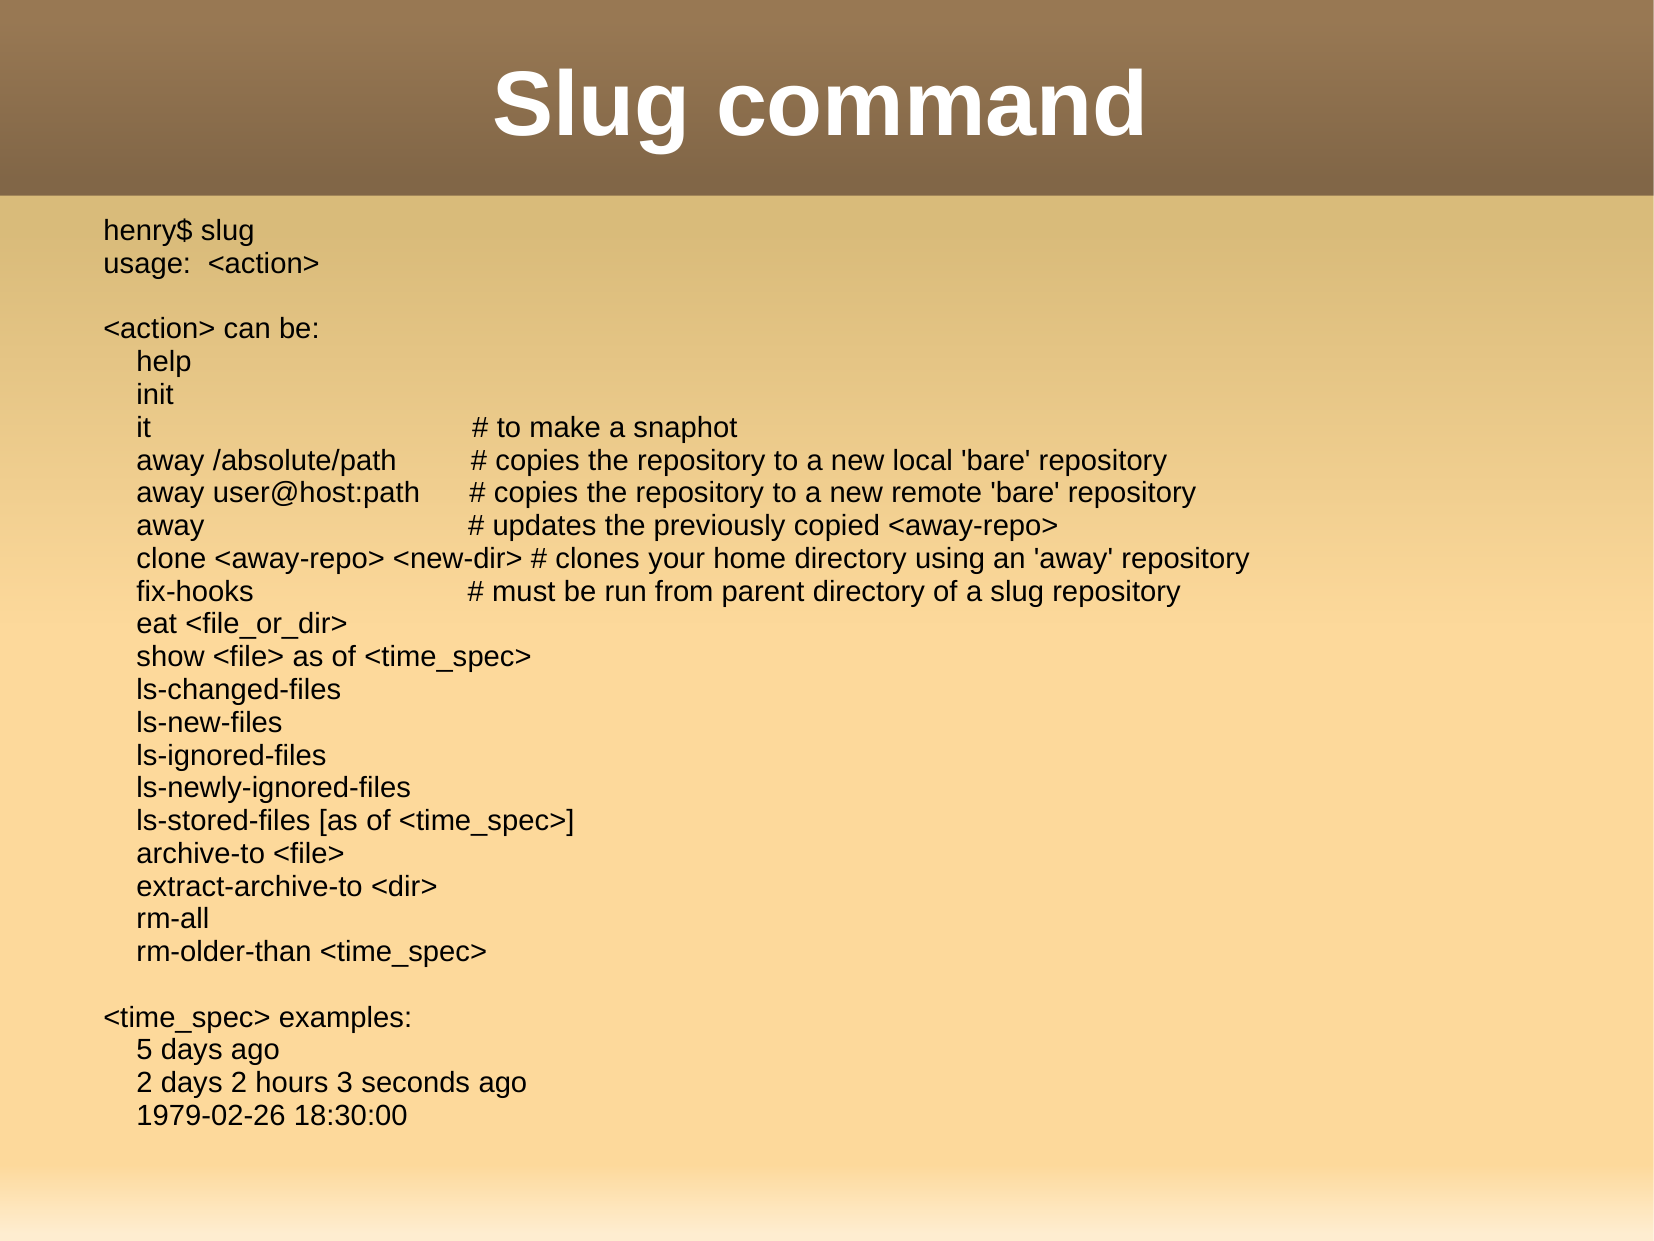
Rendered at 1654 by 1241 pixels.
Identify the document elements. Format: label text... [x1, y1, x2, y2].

text_box henry$ slug usage: <action> <action> can be: help init it # to make a snaphot away /absolute/path # copies the repository to a new local 'bare' repository away user@host:path # copies the repository to a new remote 'bare' repository away # updates the previously copied <away-repo> clone <away-repo> <new-dir> # clones your home directory using an 'away' repository fix-hooks # must be run from parent directory of a slug repository eat <file_or_dir> show <file> as of <time_spec> ls-changed-files ls-new-files ls-ignored-files ls-newly-ignored-files ls-stored-files [as of <time_spec>] archive-to <file> extract-archive-to <dir> rm-all rm-older-than <time_spec> <time_spec> examples: 5 days ago 2 days 2 hours 3 seconds ago 1979-02-26 18:30:00 [88, 206, 1254, 1166]
title Slug command [76, 0, 1565, 208]
picture [0, 0, 1654, 1241]
